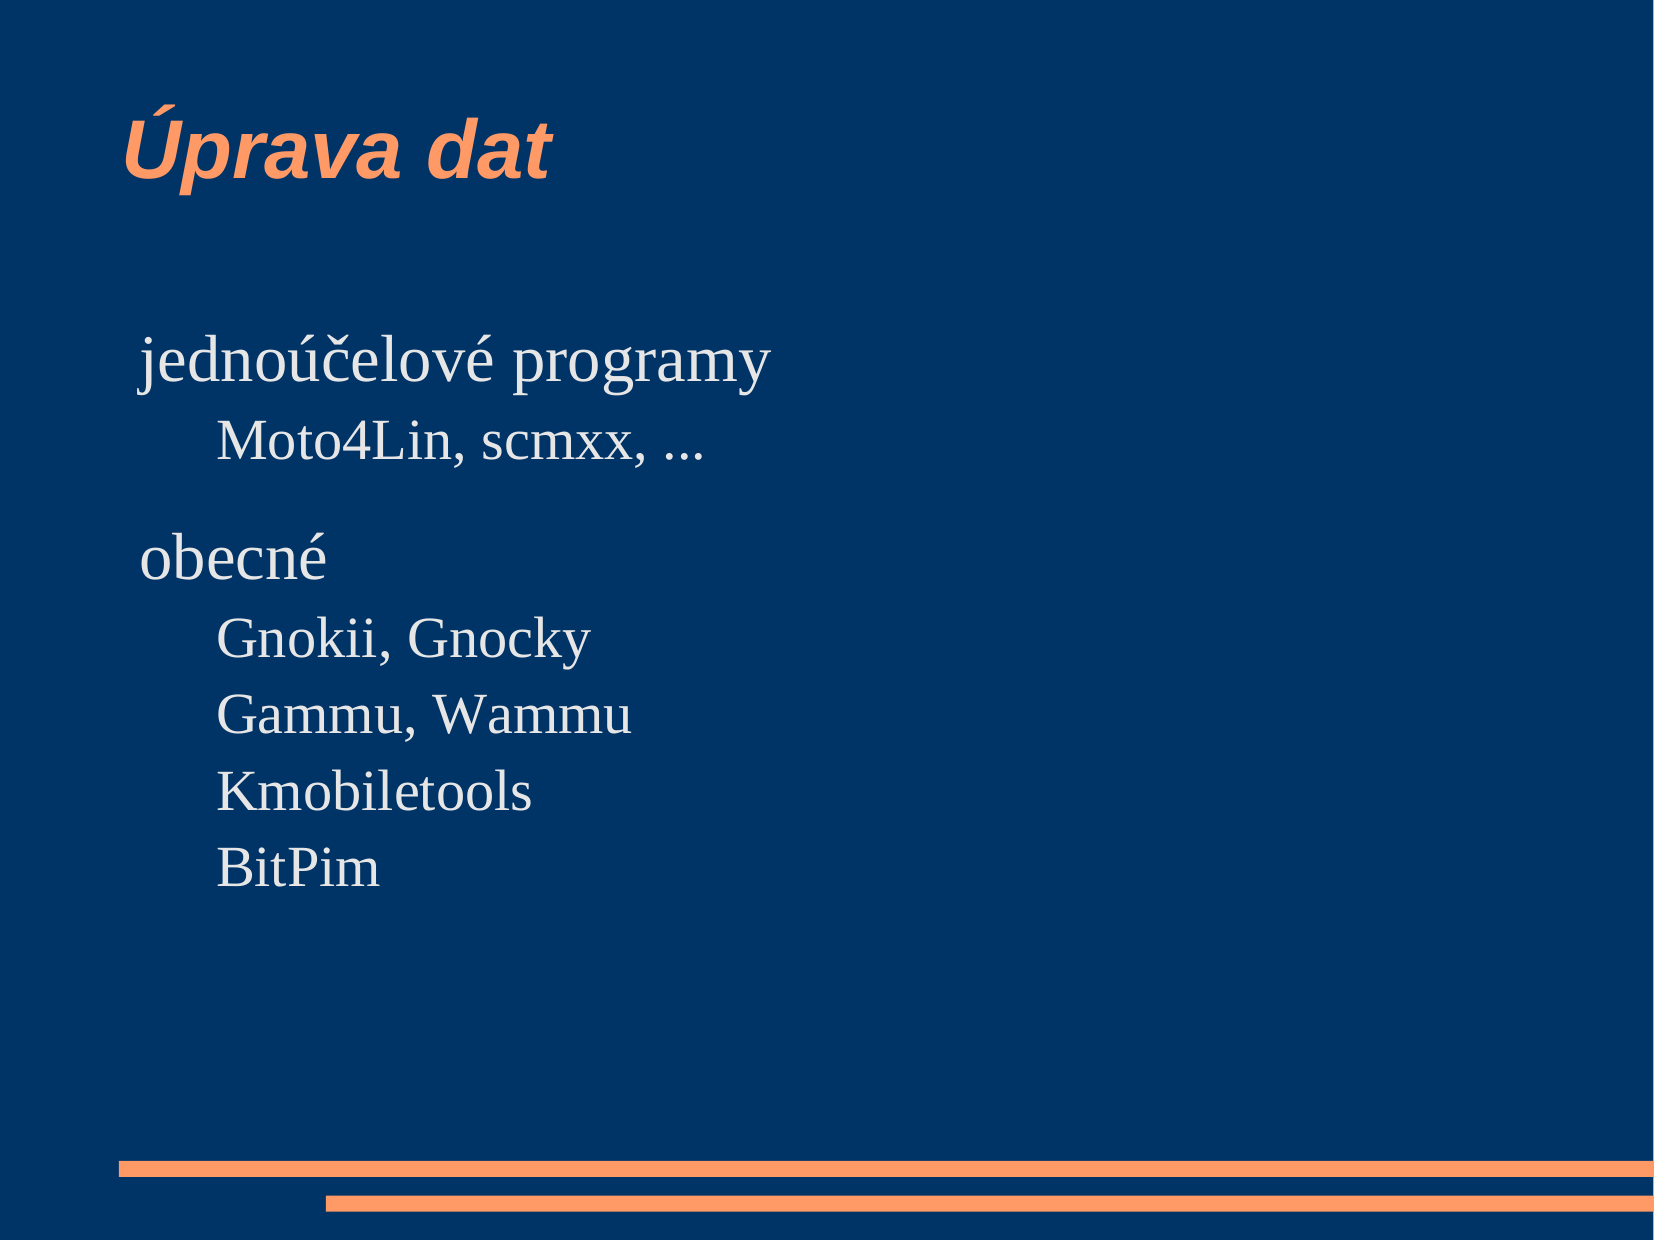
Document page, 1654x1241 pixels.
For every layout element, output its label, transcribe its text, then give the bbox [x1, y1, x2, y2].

title Úprava dat [121, 46, 1534, 254]
list jednoúčelové programy Moto4Lin, scmxx, ... obecné Gnokii, Gnocky Gammu, Wammu Kmobiletools BitPim [121, 322, 1561, 1133]
